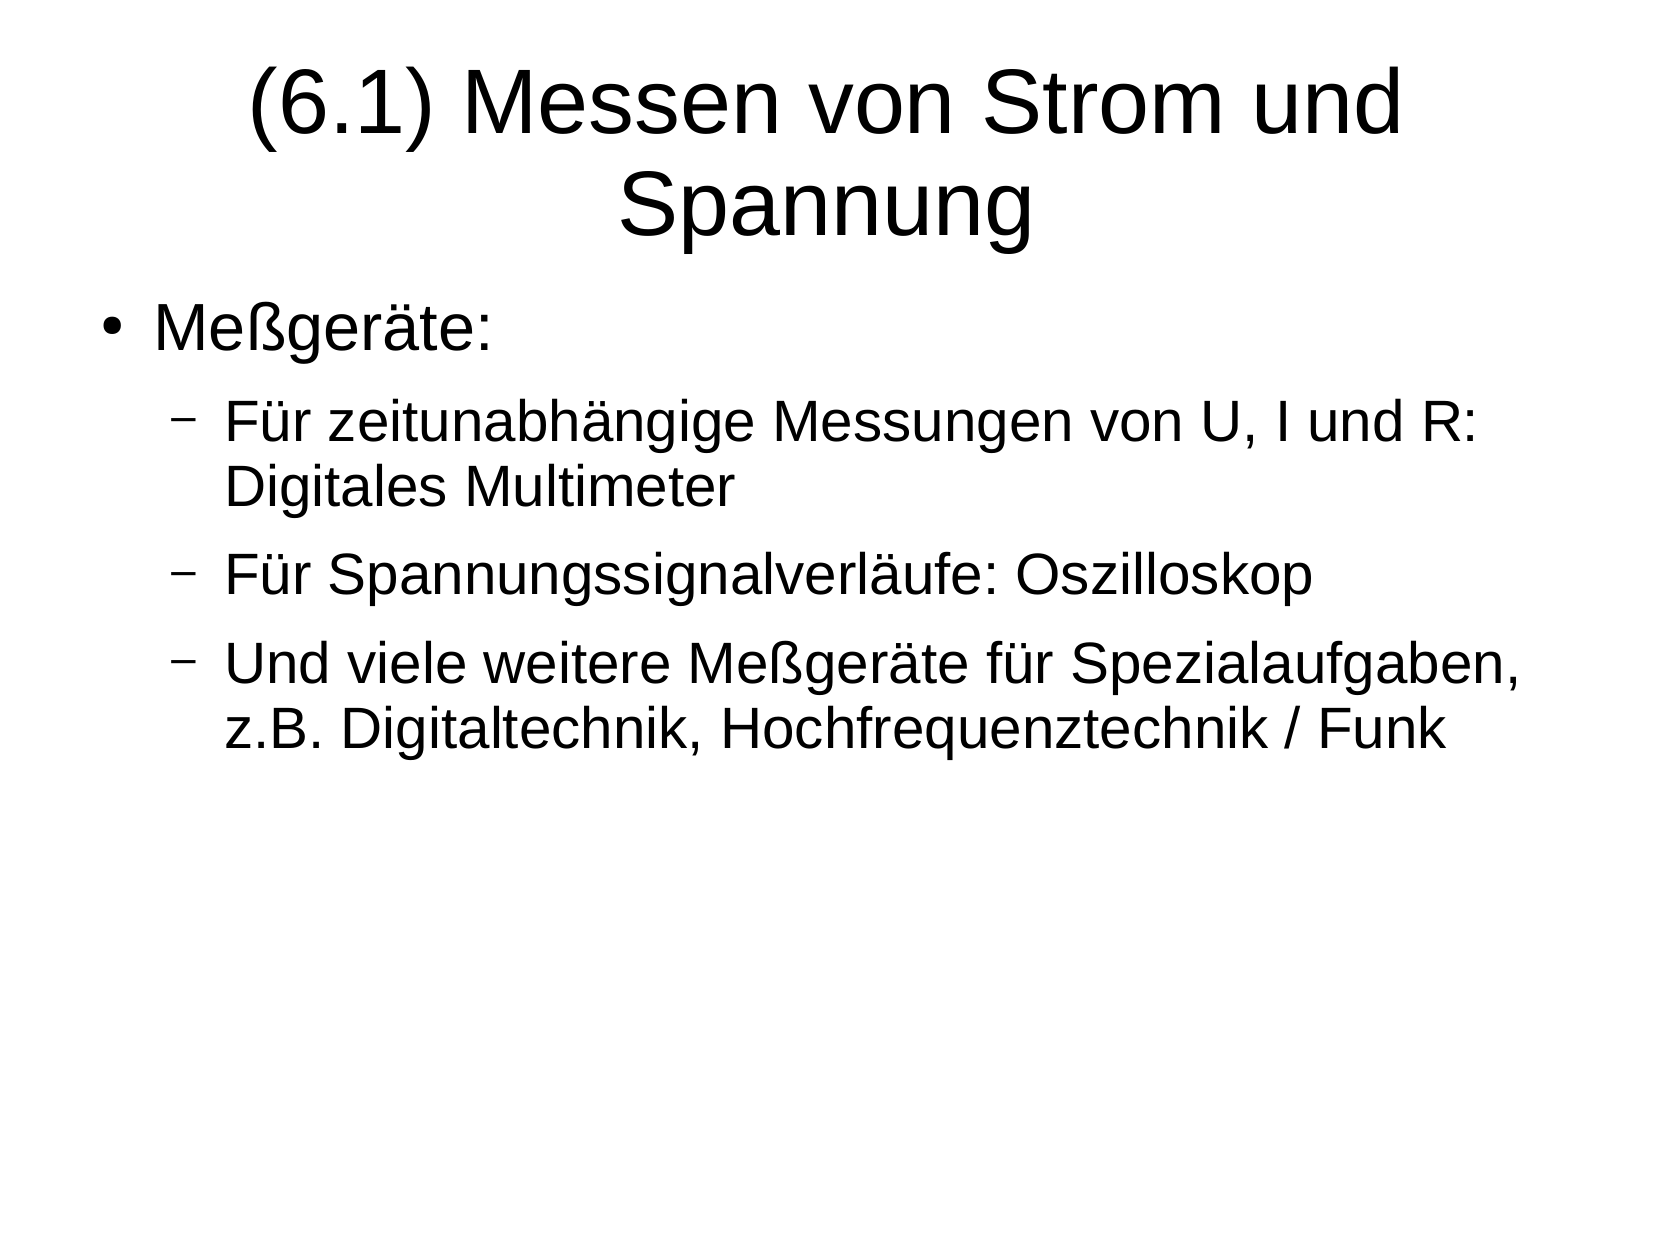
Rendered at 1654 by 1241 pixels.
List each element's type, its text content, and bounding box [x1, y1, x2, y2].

title (6.1) Messen von Strom und Spannung [82, 49, 1571, 257]
list Meßgeräte: Für zeitunabhängige Messungen von U, I und R: Digitales Multimeter Für Spannungssignalverläufe: Oszilloskop Und viele weitere Meßgeräte für Spezialaufgaben, z.B. Digitaltechnik, Hochfrequenztechnik / Funk [82, 290, 1571, 1010]
